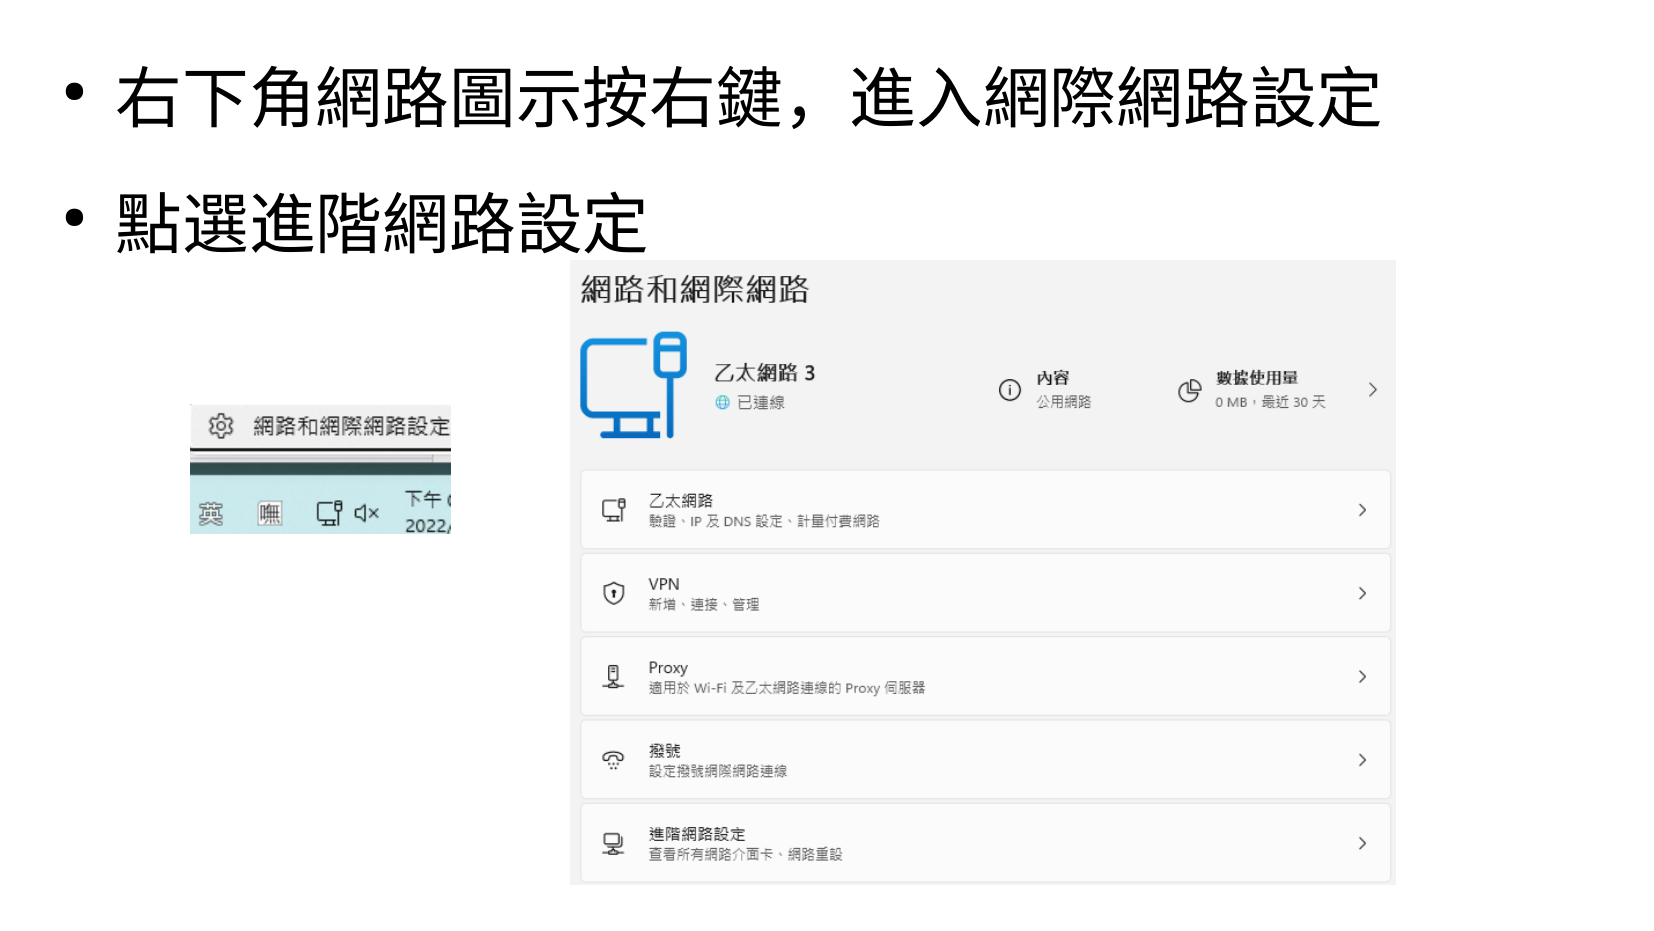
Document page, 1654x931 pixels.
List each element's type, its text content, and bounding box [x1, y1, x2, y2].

picture [190, 404, 451, 534]
picture [570, 271, 1396, 886]
list 右下角網路圖示按右鍵，進入網際網路設定 點選進階網路設定 [45, 45, 1549, 271]
